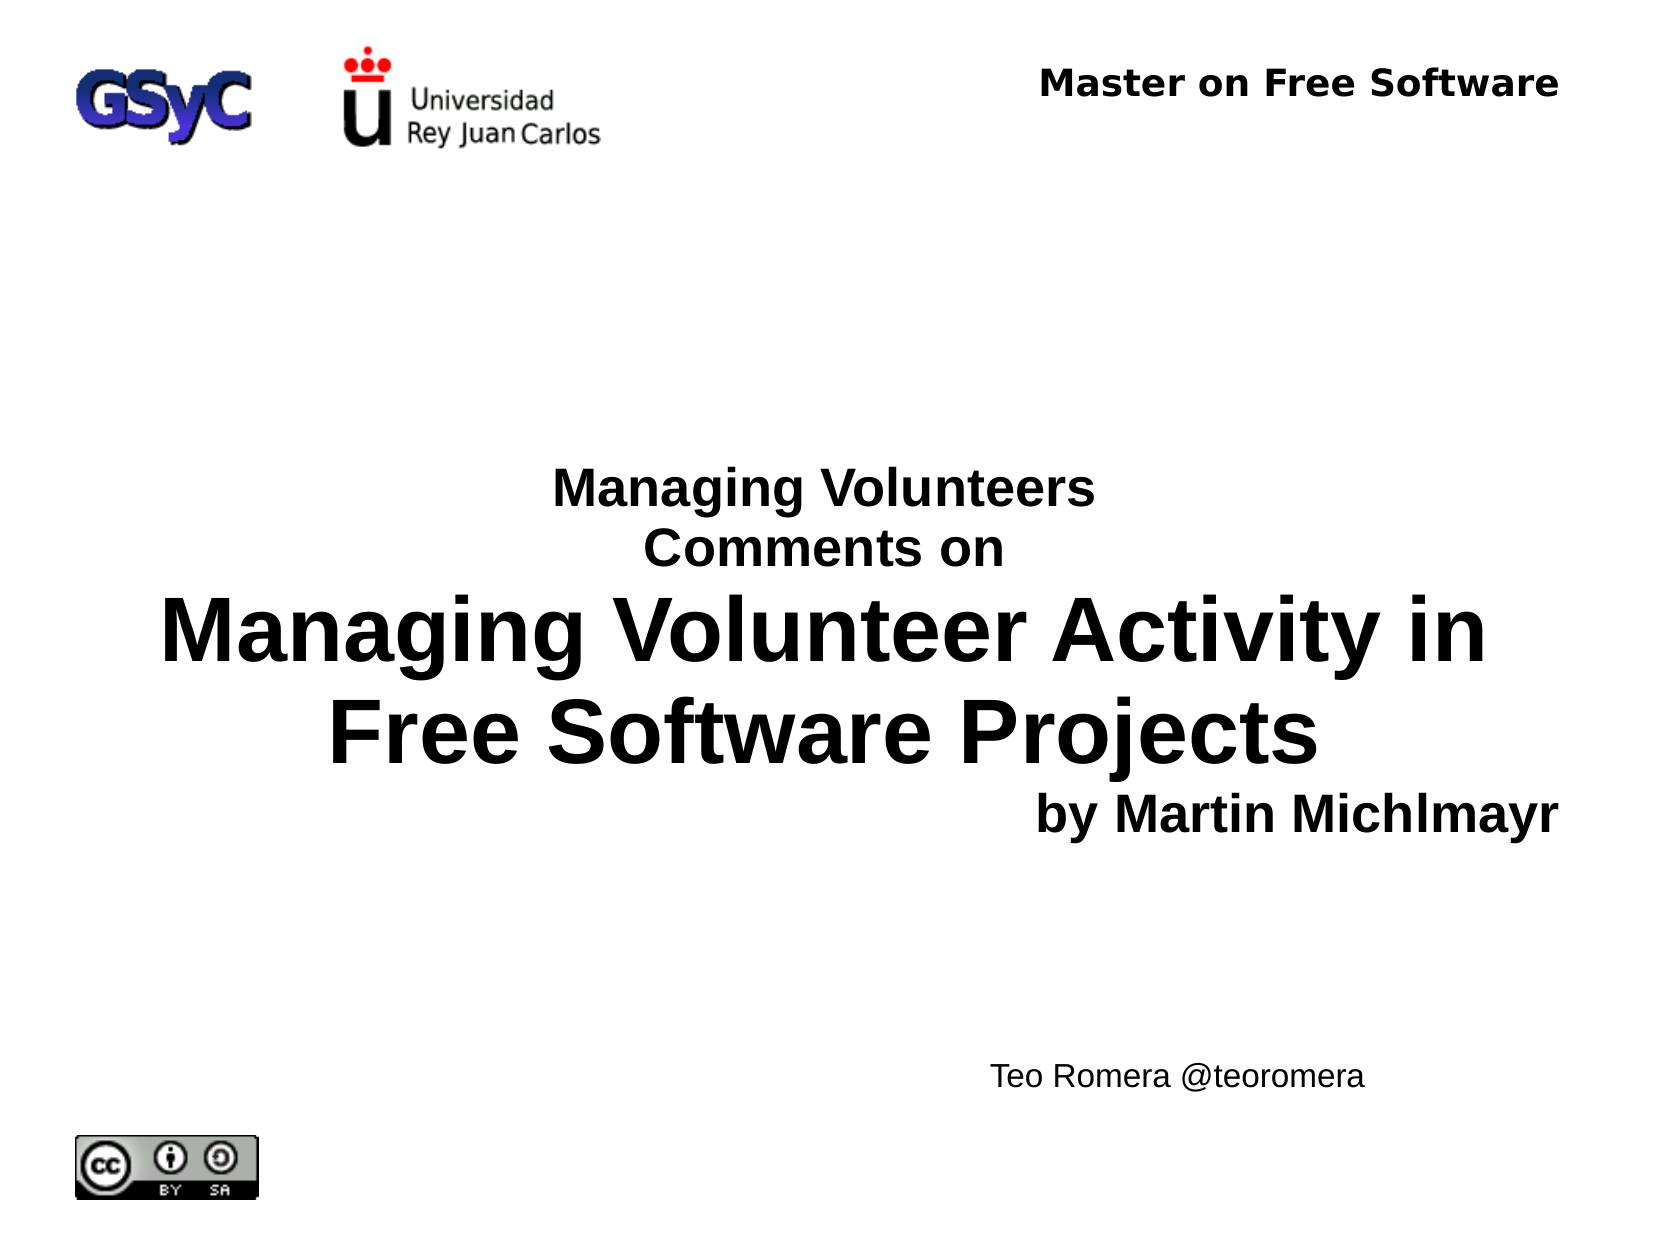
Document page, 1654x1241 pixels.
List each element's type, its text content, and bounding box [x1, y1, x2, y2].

text_box Teo Romera @teoromera [975, 1050, 1381, 1201]
picture [75, 1135, 259, 1200]
picture [75, 46, 601, 150]
text_box Managing Volunteers Comments on Managing Volunteer Activity in Free Software Projects by Martin Michlmayr [75, 450, 1576, 912]
